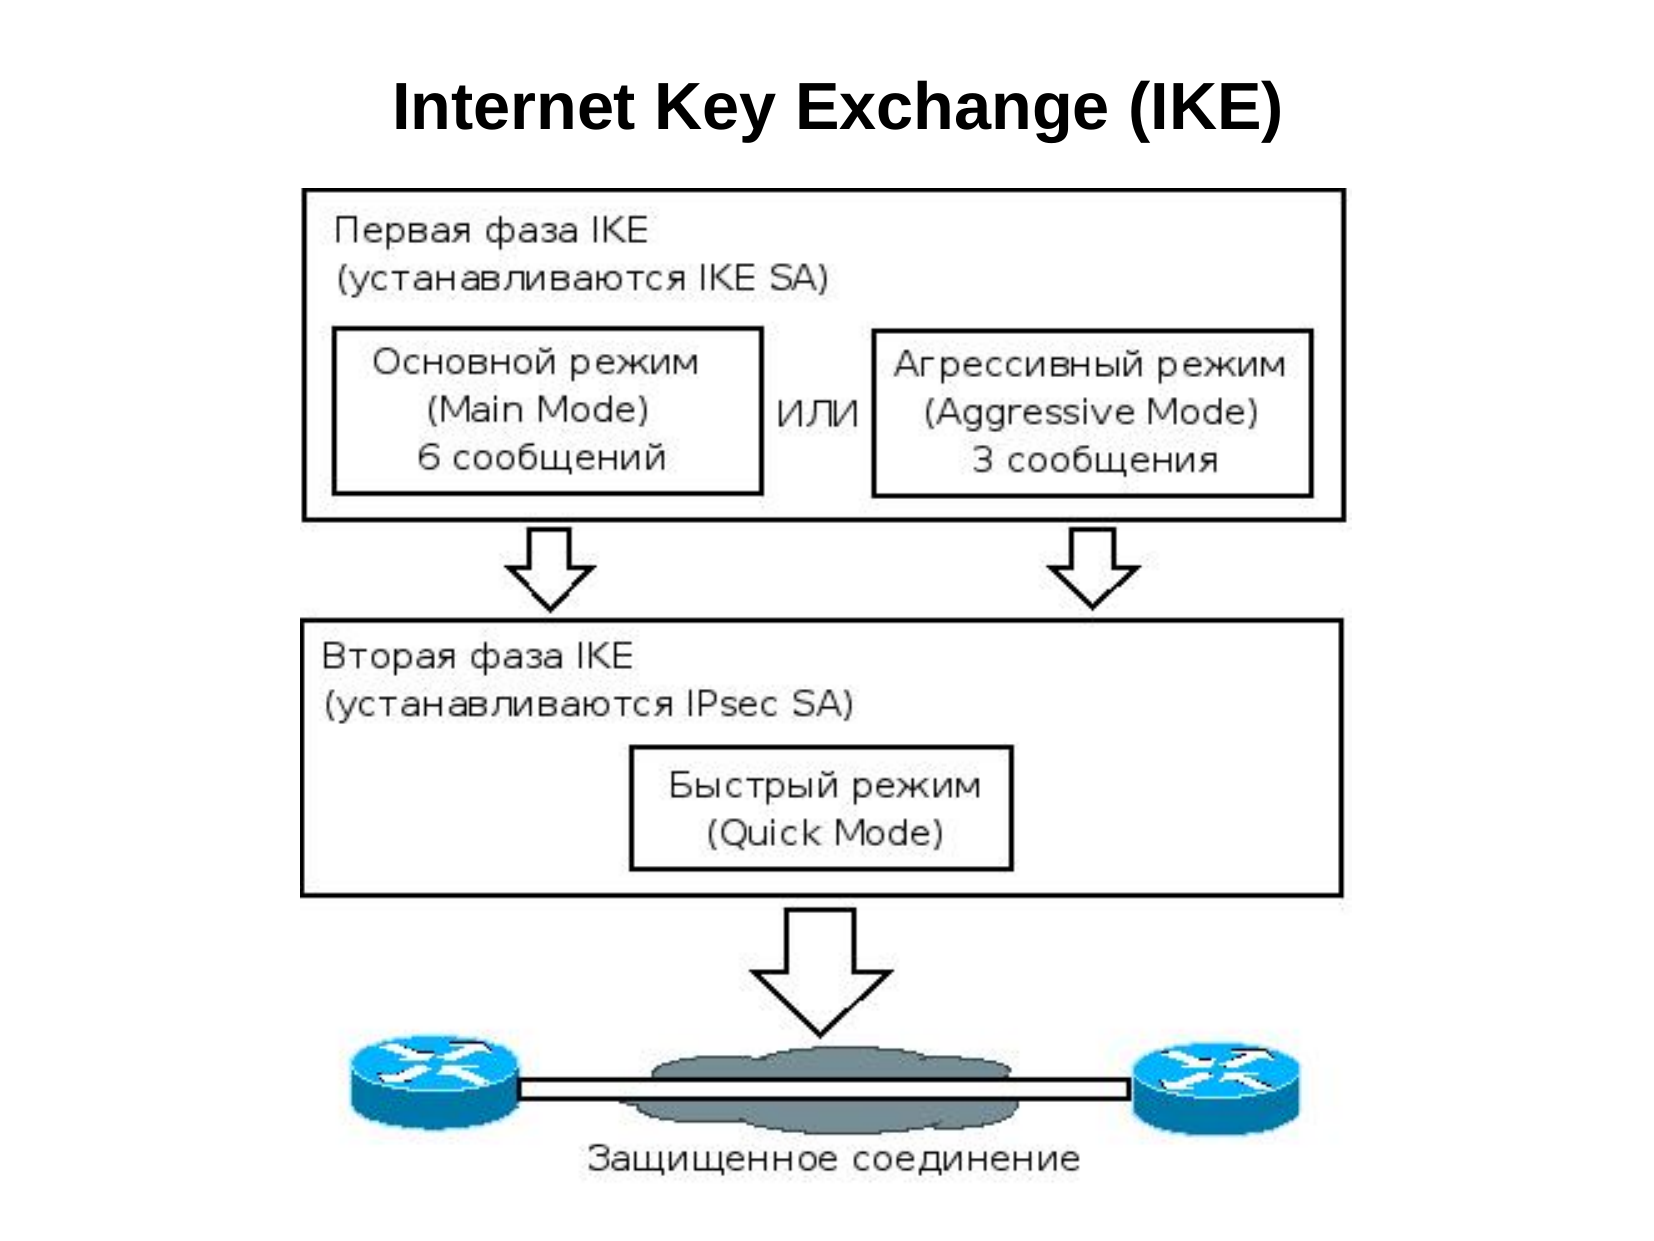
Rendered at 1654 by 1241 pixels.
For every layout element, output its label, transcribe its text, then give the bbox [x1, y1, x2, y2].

picture [300, 188, 1352, 1201]
text_box Internet Key Exchange (IKE) [64, 37, 1613, 151]
